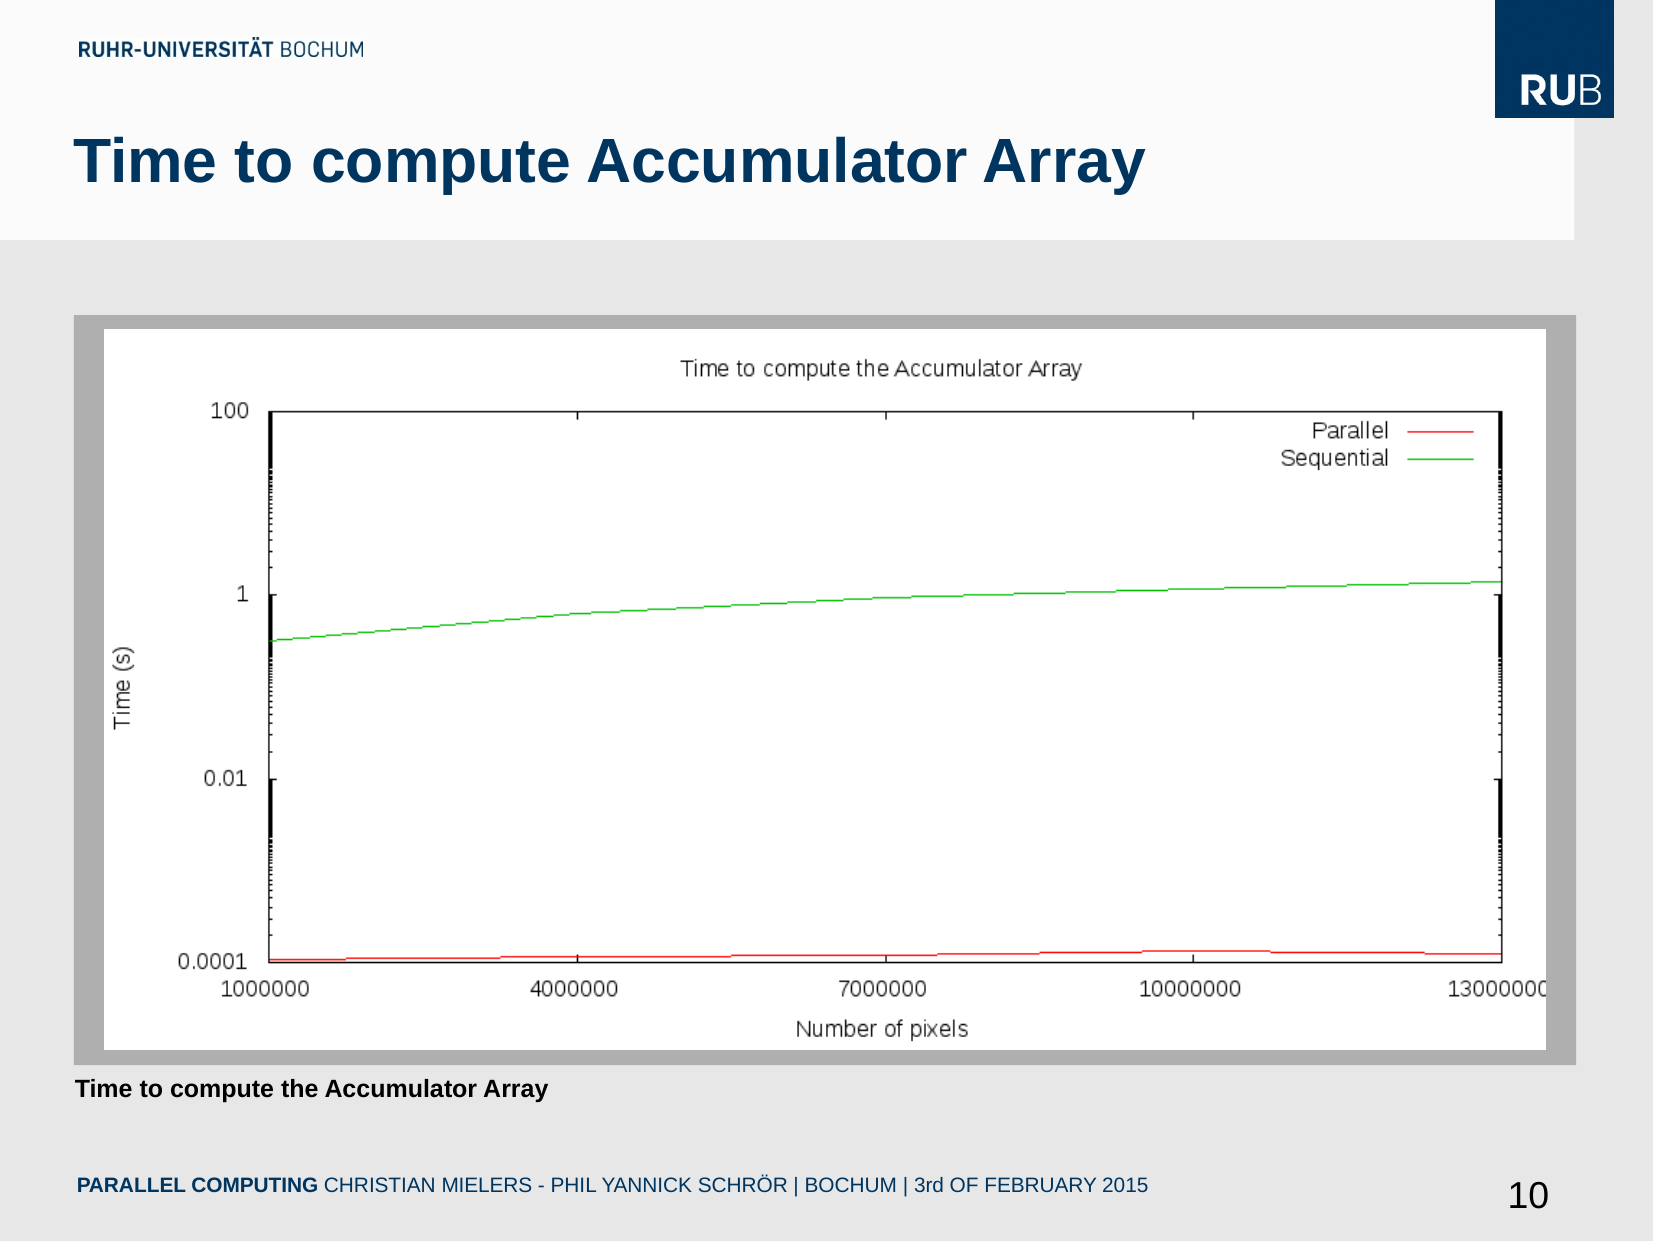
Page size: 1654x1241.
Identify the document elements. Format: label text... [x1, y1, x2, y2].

picture [104, 329, 1546, 1051]
text_box Time to compute Accumulator Array [73, 120, 1257, 196]
picture [79, 37, 363, 57]
picture [1495, 0, 1614, 118]
text_box [73, 315, 1577, 1066]
text_box PARALLEL COMPUTING CHRISTIAN MIELERS - PHIL YANNICK SCHRÖR | BOCHUM | 3rd OF FEBRUARY 2015 [76, 1171, 1460, 1197]
text_box Time to compute the Accumulator Array [74, 1072, 800, 1103]
